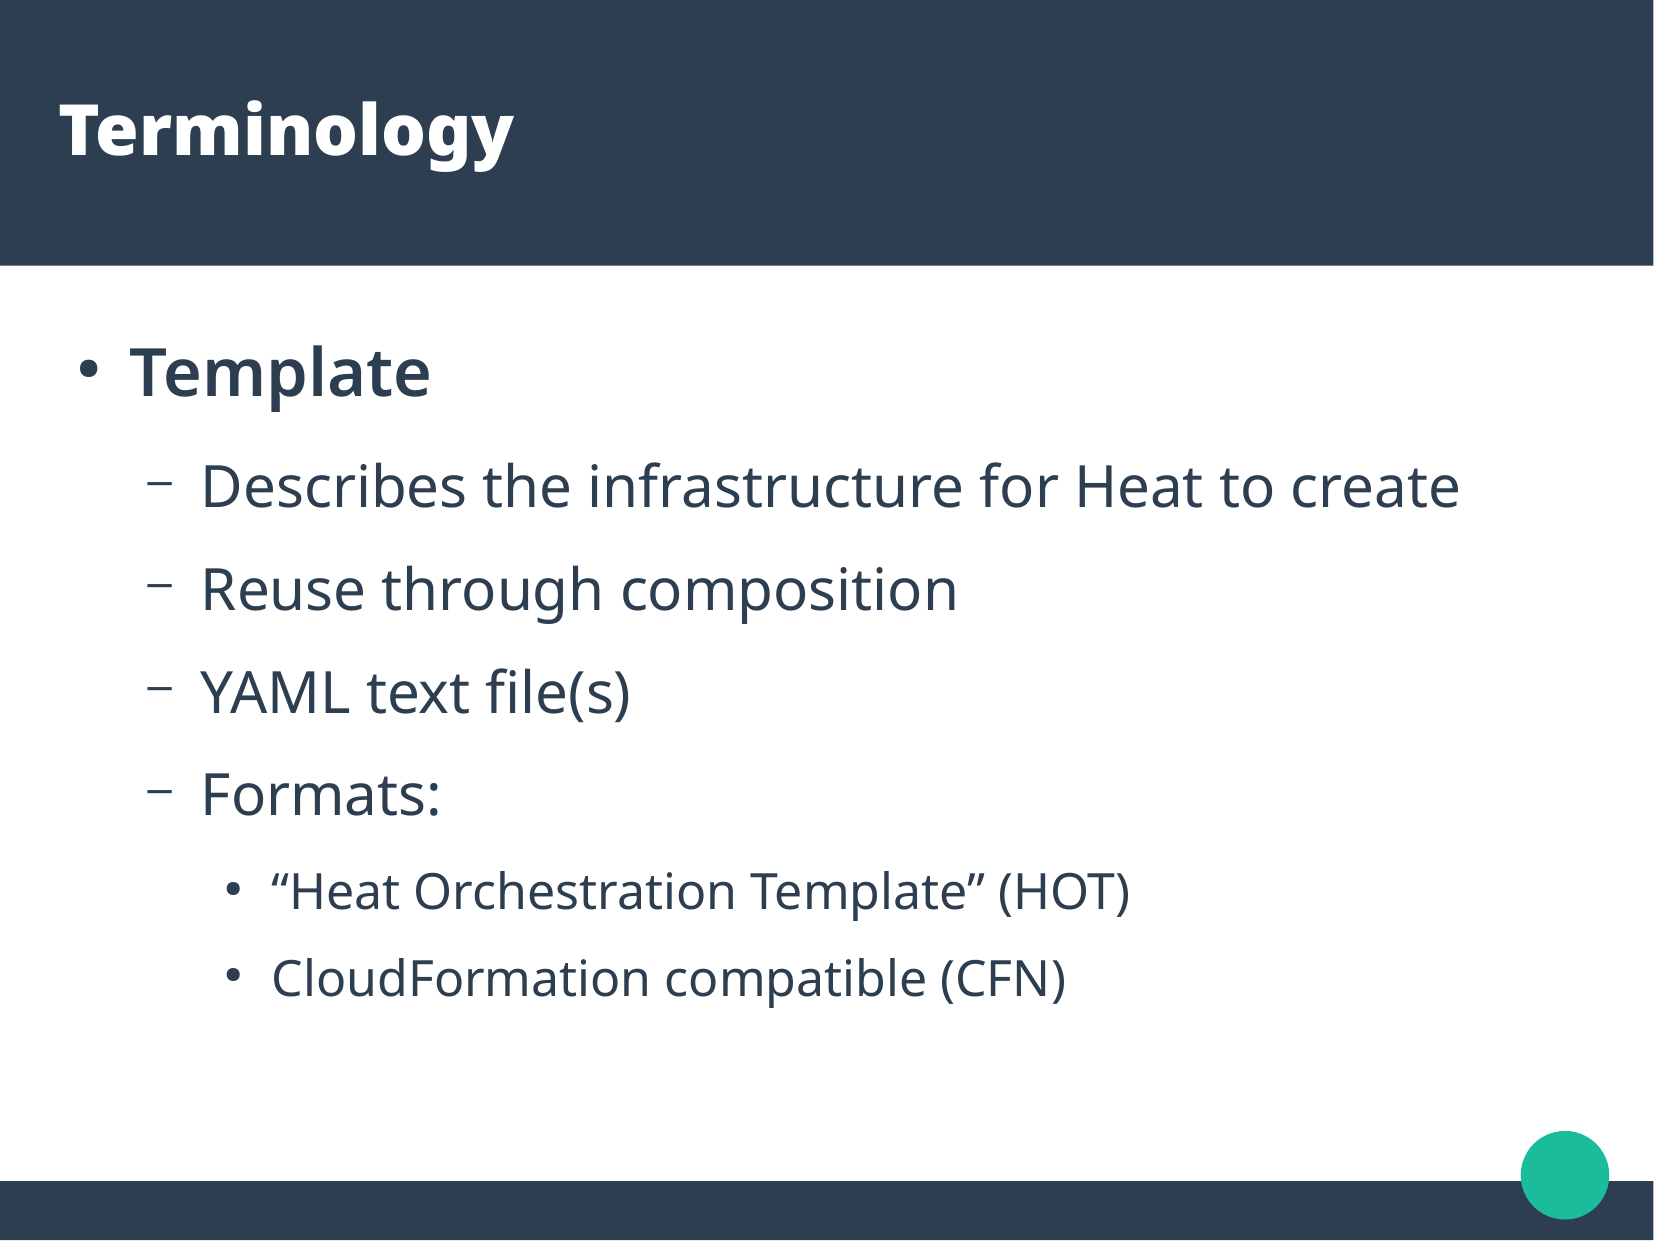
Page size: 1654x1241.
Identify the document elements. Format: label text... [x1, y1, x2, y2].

list Template Describes the infrastructure for Heat to create Reuse through composition YAML text file(s) Formats: “Heat Orchestration Template” (HOT) CloudFormation compatible (CFN) [59, 324, 1595, 1152]
title Terminology [59, 49, 1595, 207]
